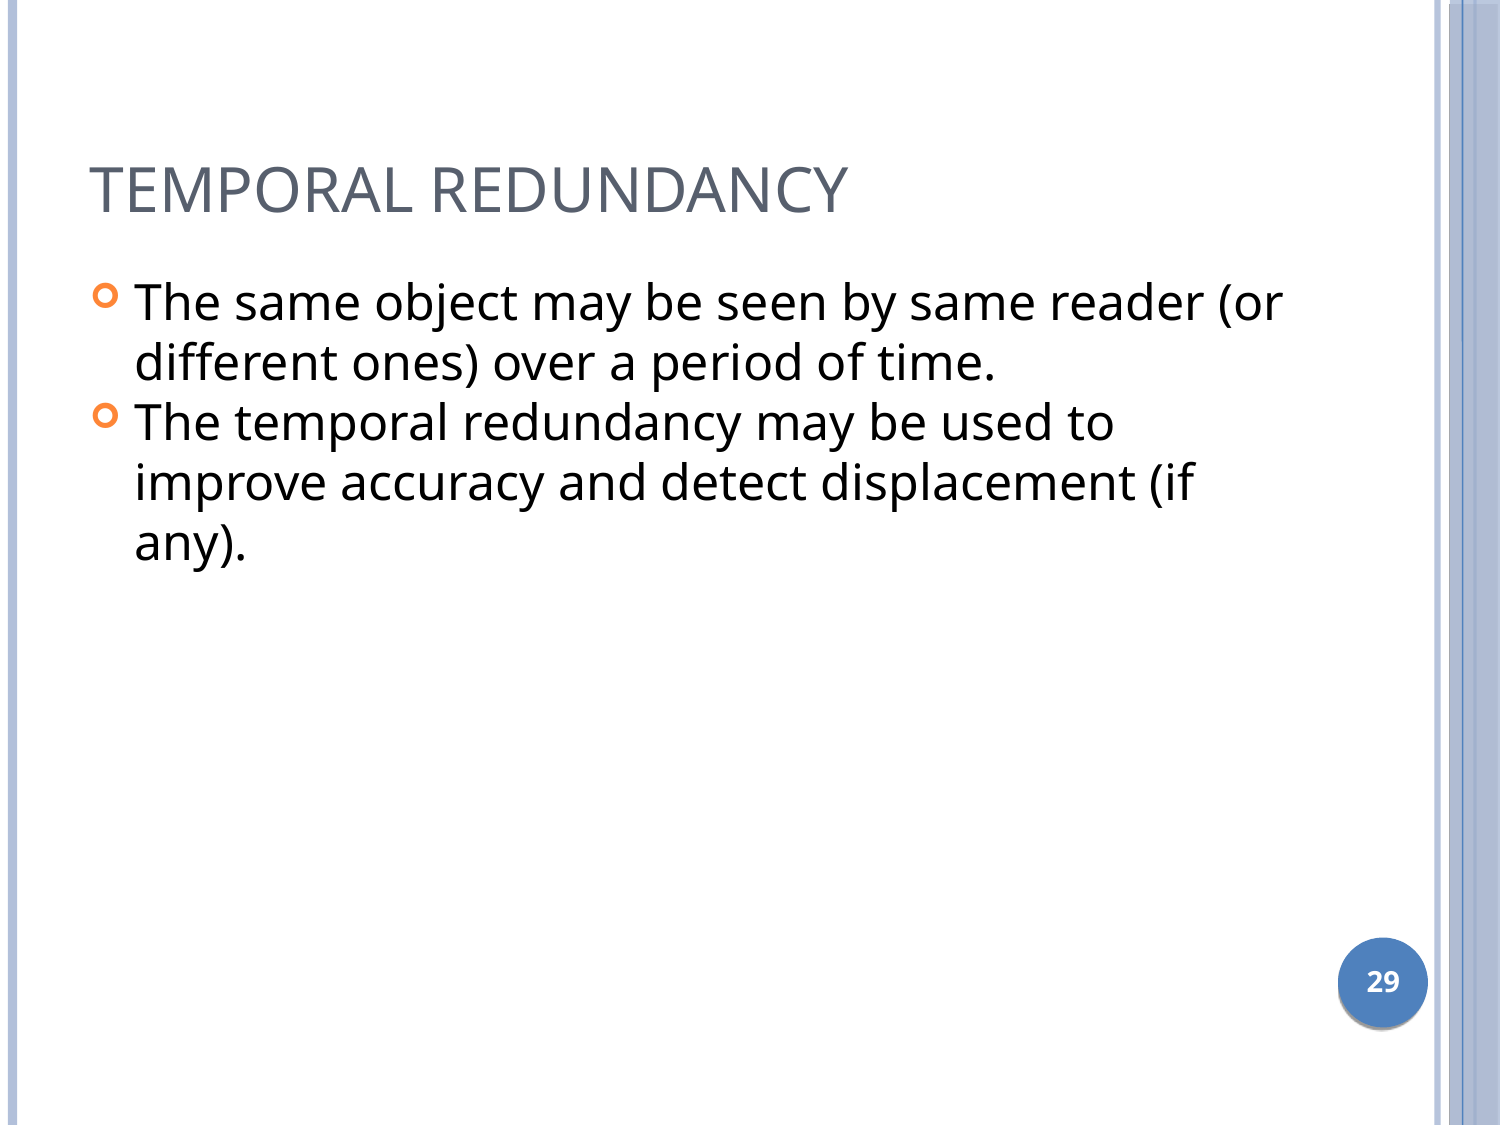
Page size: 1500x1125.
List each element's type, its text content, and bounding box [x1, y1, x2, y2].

text_box The same object may be seen by same reader (or different ones) over a period of time. The temporal redundancy may be used to improve accuracy and detect displacement (if any). [74, 262, 1300, 1062]
text_box <number> [1333, 940, 1434, 1027]
text_box Temporal Redundancy [74, 45, 1300, 233]
